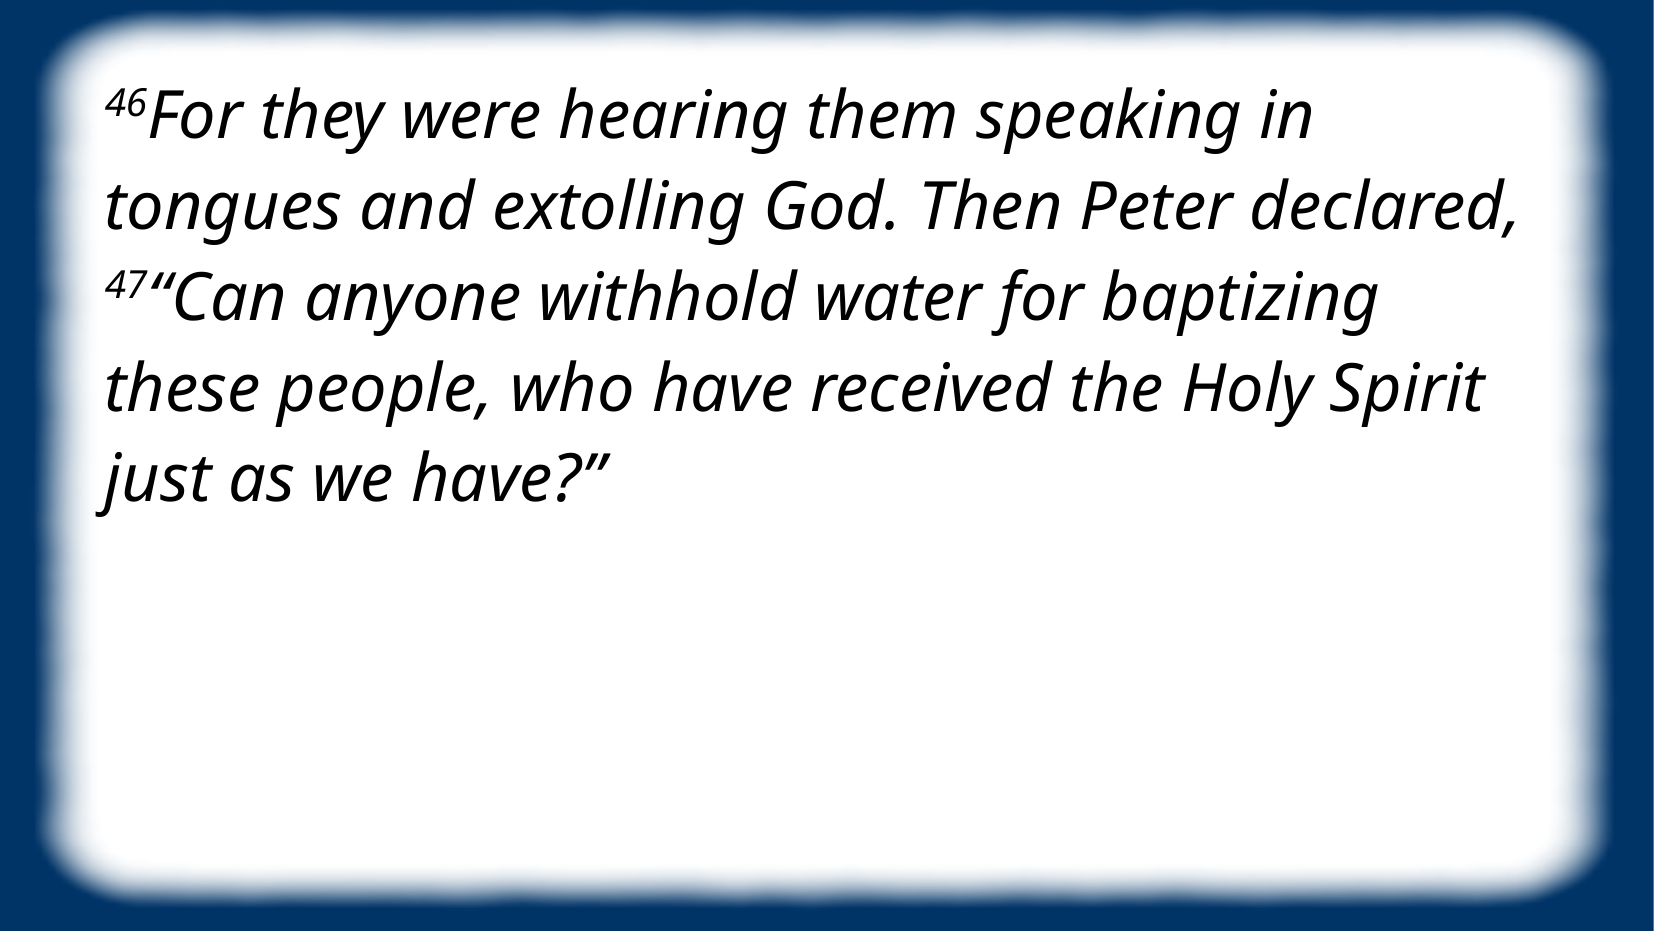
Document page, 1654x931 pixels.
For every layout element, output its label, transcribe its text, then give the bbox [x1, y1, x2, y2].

picture [0, 0, 1654, 931]
text_box 46For they were hearing them speaking in tongues and extolling God. Then Peter declared, 47“Can anyone withhold water for baptizing these people, who have received the Holy Spirit just as we have?” [90, 60, 1561, 541]
